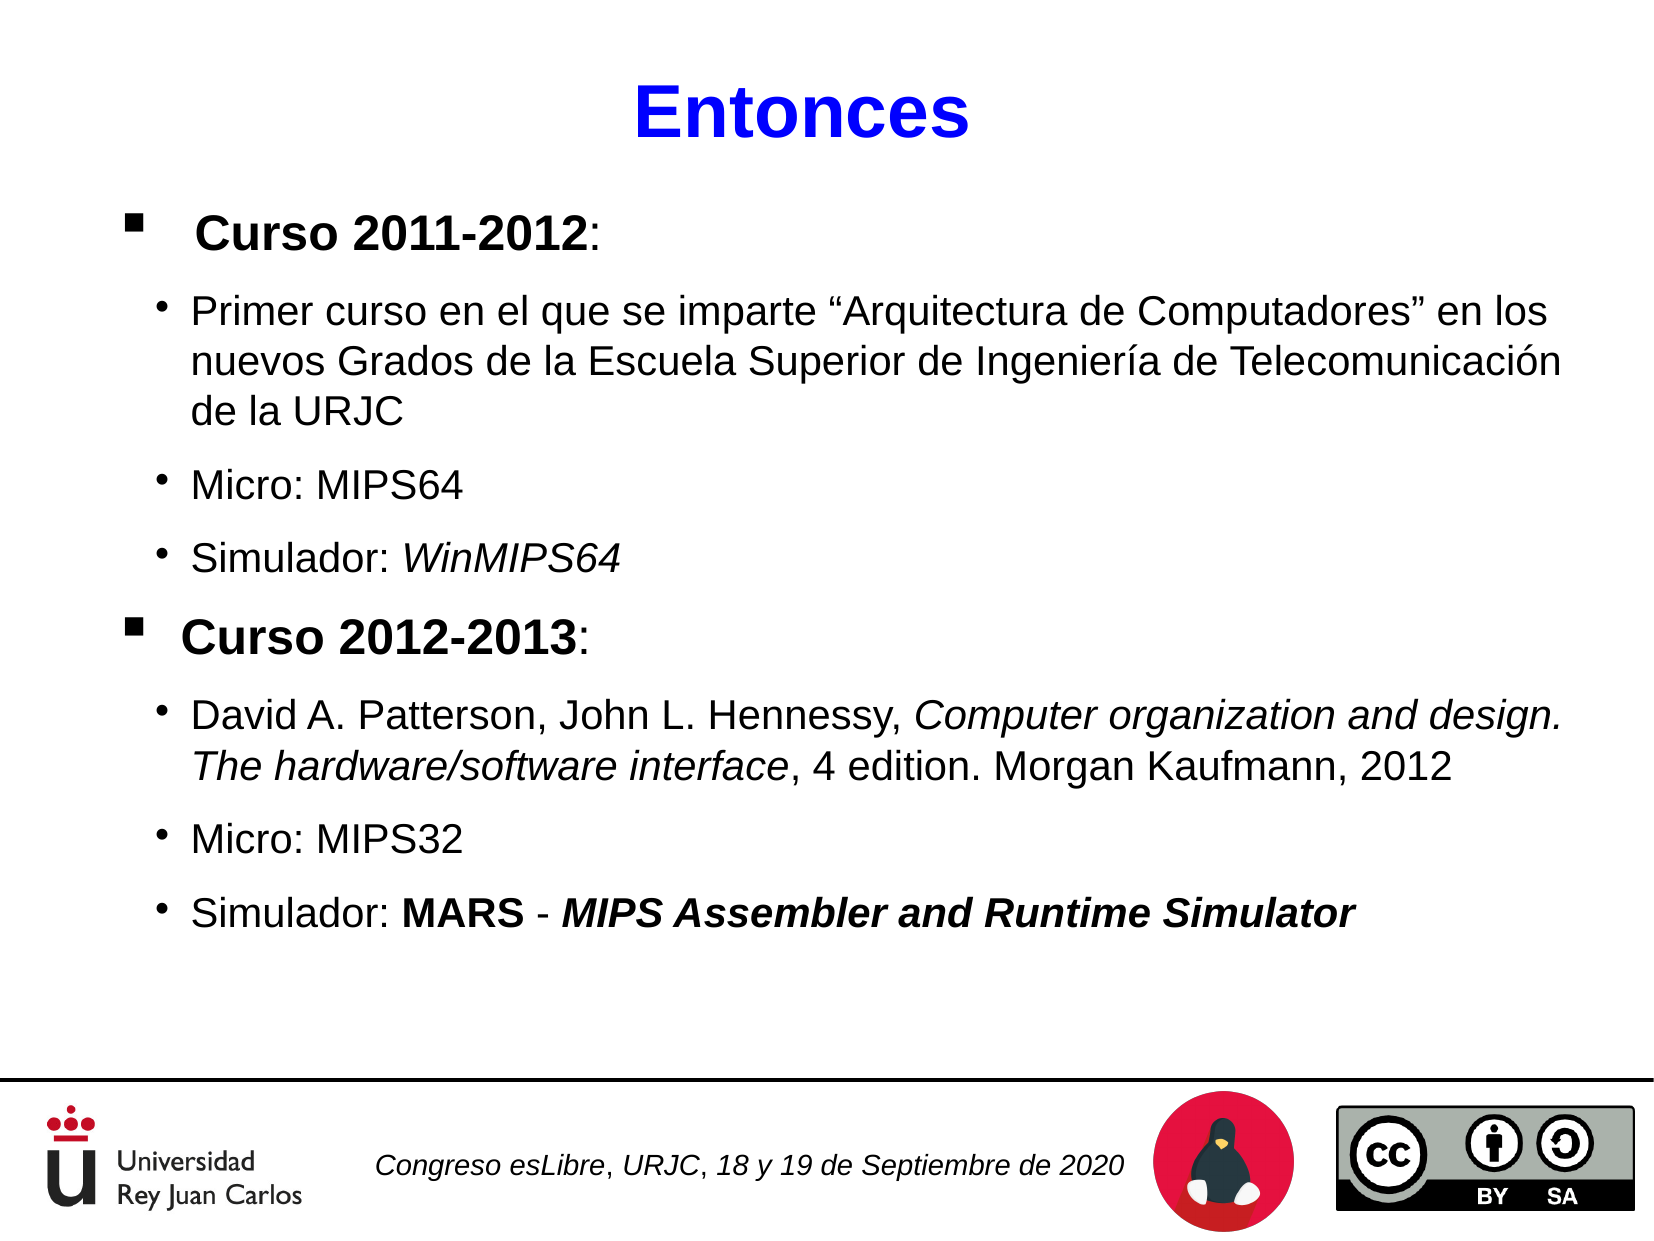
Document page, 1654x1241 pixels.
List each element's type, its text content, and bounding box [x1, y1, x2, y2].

text_box Entonces [142, 54, 1463, 161]
picture [1153, 1091, 1294, 1232]
picture [30, 1094, 315, 1220]
text_box Curso 2011-2012: Primer curso en el que se imparte “Arquitectura de Computadores” en los nuevos Grados de la Escuela Superior de Ingeniería de Telecomunicación de la URJC Micro: MIPS64 Simulador: WinMIPS64 Curso 2012-2013: David A. Patterson, John L. Hennessy, Computer organization and design. The hardware/software interface, 4 edition. Morgan Kaufmann, 2012 Micro: MIPS32 Simulador: MARS - MIPS Assembler and Runtime Simulator [104, 192, 1590, 1065]
text_box Congreso esLibre, URJC, 18 y 19 de Septiembre de 2020 [359, 1139, 1153, 1215]
picture [1336, 1094, 1635, 1221]
